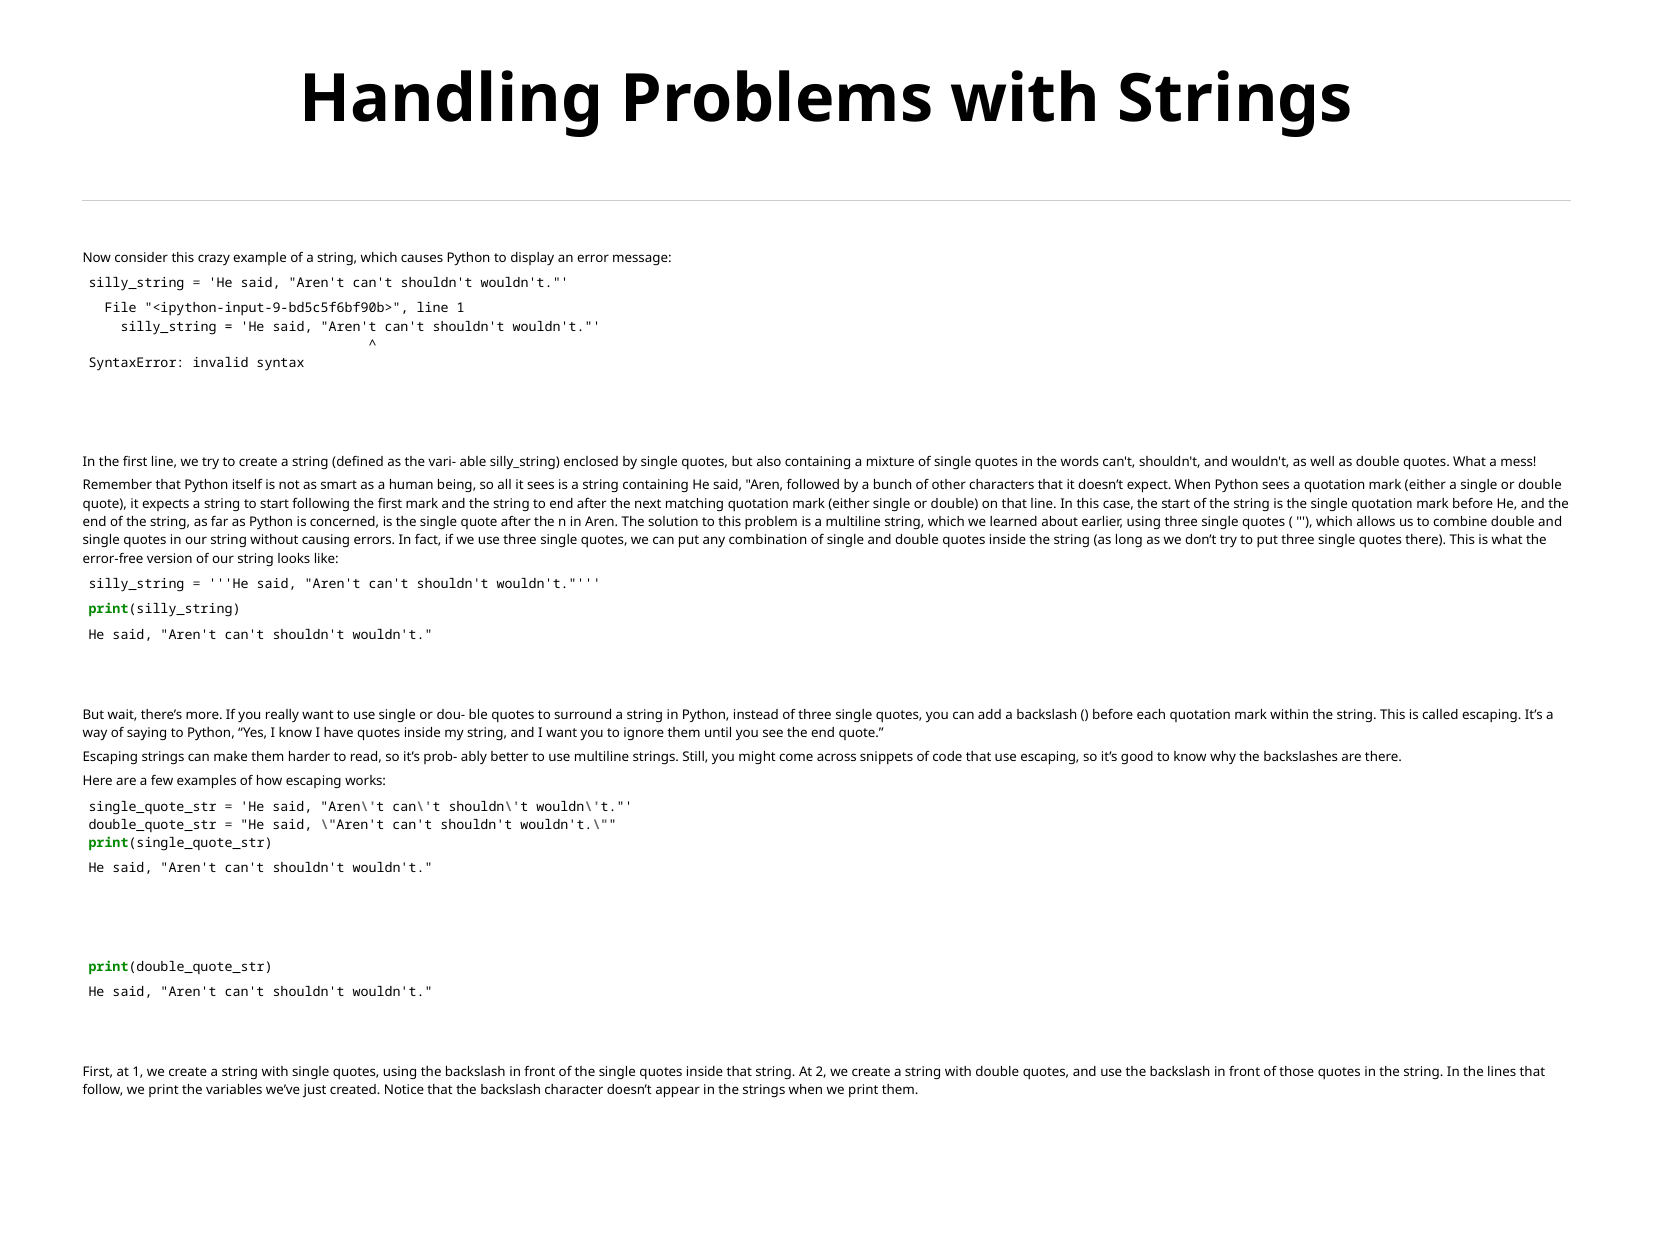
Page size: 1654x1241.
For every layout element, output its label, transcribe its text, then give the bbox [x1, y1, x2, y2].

list Now consider this crazy example of a string, which causes Python to display an error message: silly_string = 'He said, "Aren't can't shouldn't wouldn't."' File "<ipython-input-9-bd5c5f6bf90b>", line 1 silly_string = 'He said, "Aren't can't shouldn't wouldn't."' ^ SyntaxError: invalid syntax In the first line, we try to create a string (defined as the vari- able silly_string) enclosed by single quotes, but also containing a mixture of single quotes in the words can't, shouldn't, and wouldn't, as well as double quotes. What a mess! Remember that Python itself is not as smart as a human being, so all it sees is a string containing He said, "Aren, followed by a bunch of other characters that it doesn’t expect. When Python sees a quotation mark (either a single or double quote), it expects a string to start following the first mark and the string to end after the next matching quotation mark (either single or double) on that line. In this case, the start of the string is the single quotation mark before He, and the end of the string, as far as Python is concerned, is the single quote after the n in Aren. The solution to this problem is a multiline string, which we learned about earlier, using three single quotes ( '''), which allows us to combine double and single quotes in our string without causing errors. In fact, if we use three single quotes, we can put any combination of single and double quotes inside the string (as long as we don’t try to put three single quotes there). This is what the error-free version of our string looks like: silly_string = '''He said, "Aren't can't shouldn't wouldn't."''' print(silly_string) He said, "Aren't can't shouldn't wouldn't." But wait, there’s more. If you really want to use single or dou- ble quotes to surround a string in Python, instead of three single quotes, you can add a backslash () before each quotation mark within the string. This is called escaping. It’s a way of saying to Python, “Yes, I know I have quotes inside my string, and I want you to ignore them until you see the end quote.” Escaping strings can make them harder to read, so it’s prob- ably better to use multiline strings. Still, you might come across snippets of code that use escaping, so it’s good to know why the backslashes are there. Here are a few examples of how escaping works: single_quote_str = 'He said, "Aren\'t can\'t shouldn\'t wouldn\'t."' double_quote_str = "He said, \"Aren't can't shouldn't wouldn't.\"" print(single_quote_str) He said, "Aren't can't shouldn't wouldn't." print(double_quote_str) He said, "Aren't can't shouldn't wouldn't." First, at 1, we create a string with single quotes, using the backslash in front of the single quotes inside that string. At 2, we create a string with double quotes, and use the backslash in front of those quotes in the string. In the lines that follow, we print the variables we’ve just created. Notice that the backslash character doesn’t appear in the strings when we print them. [82, 248, 1571, 1111]
title Handling Problems with Strings [82, 25, 1571, 166]
